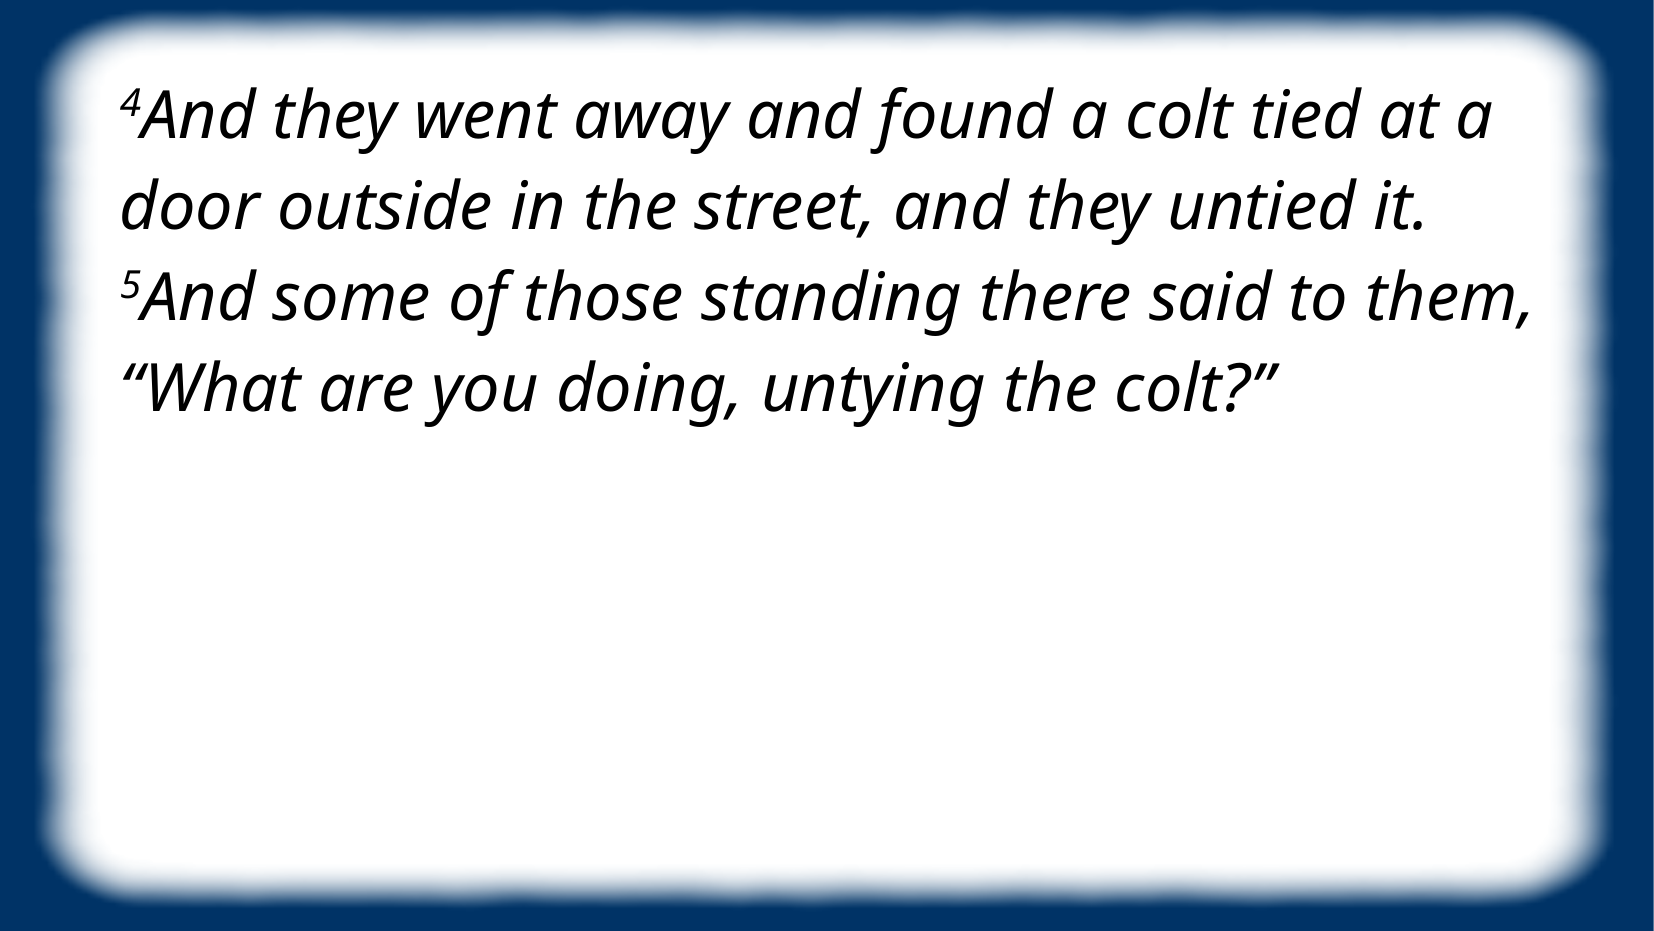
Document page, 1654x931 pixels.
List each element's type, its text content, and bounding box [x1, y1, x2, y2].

picture [0, 0, 1654, 931]
text_box 4And they went away and found a colt tied at a door outside in the street, and they untied it. 5And some of those standing there said to them, “What are you doing, untying the colt?” [105, 60, 1576, 478]
